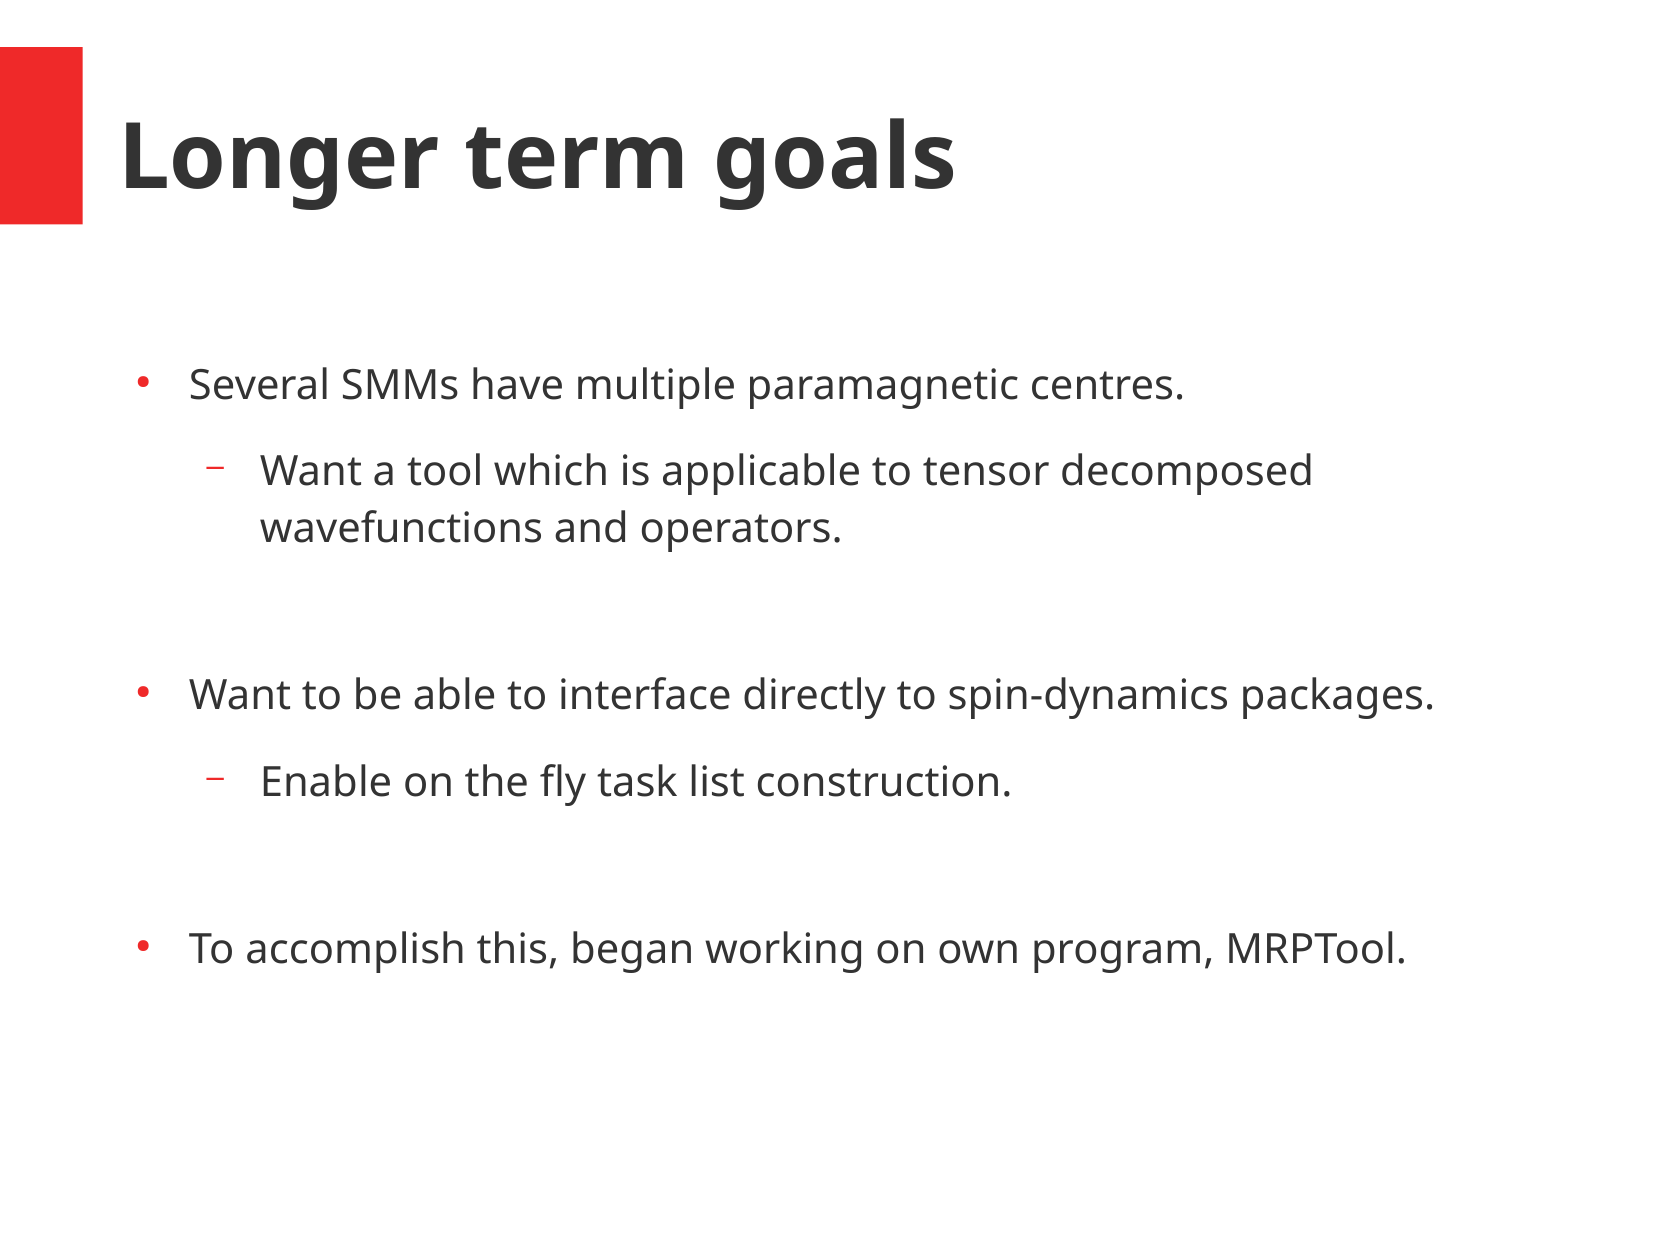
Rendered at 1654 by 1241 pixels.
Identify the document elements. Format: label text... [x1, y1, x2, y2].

title Longer term goals [118, 49, 1571, 257]
list Several SMMs have multiple paramagnetic centres. Want a tool which is applicable to tensor decomposed wavefunctions and operators. Want to be able to interface directly to spin-dynamics packages. Enable on the fly task list construction. To accomplish this, began working on own program, MRPTool. [118, 354, 1536, 601]
